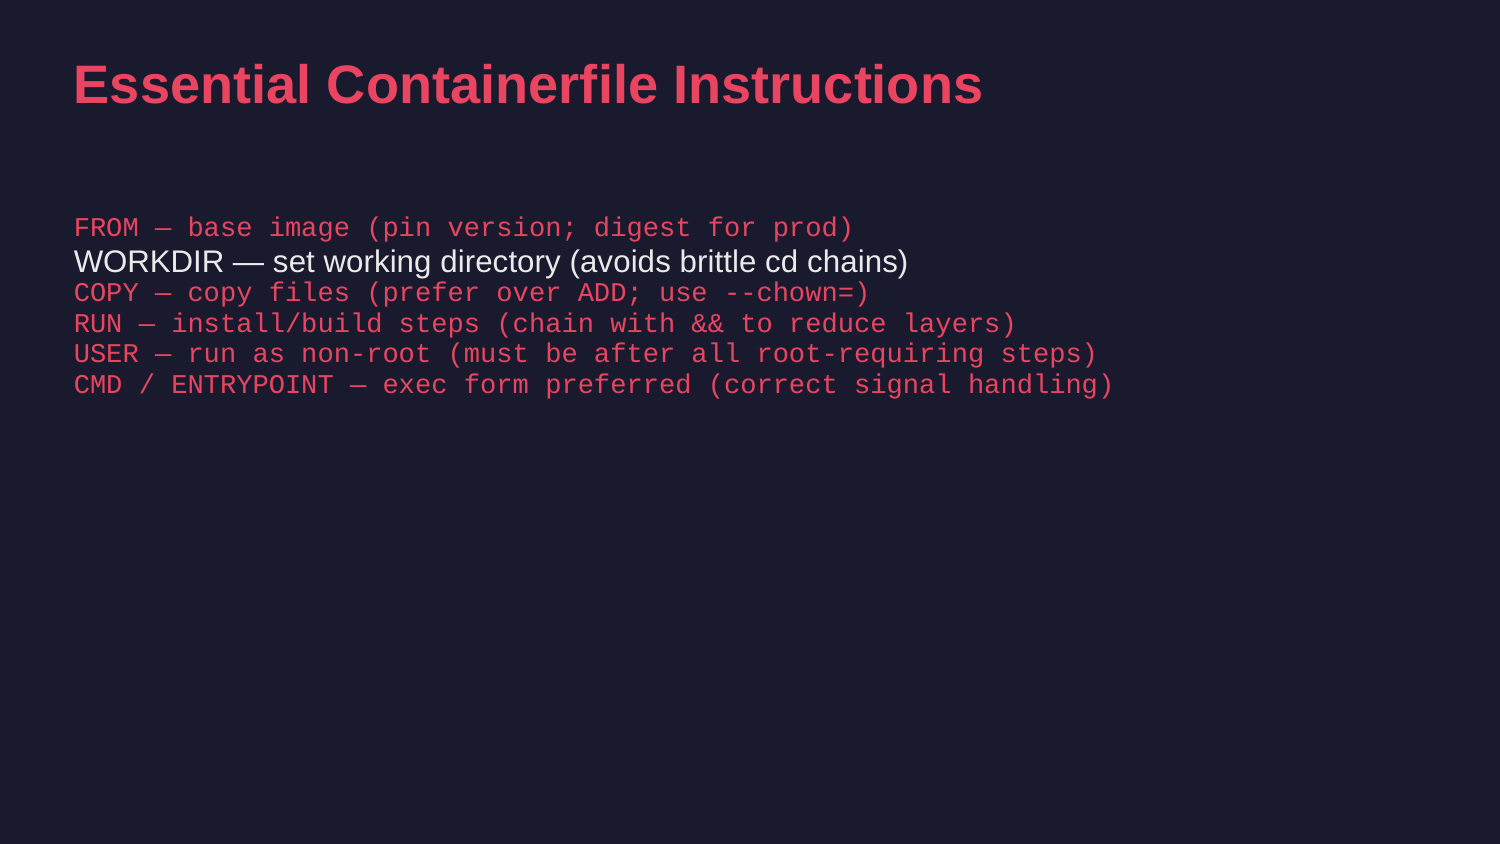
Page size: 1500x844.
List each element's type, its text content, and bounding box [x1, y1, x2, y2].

text_box FROM — base image (pin version; digest for prod) WORKDIR — set working directory (avoids brittle cd chains) COPY — copy files (prefer over ADD; use --chown=) RUN — install/build steps (chain with && to reduce layers) USER — run as non-root (must be after all root-requiring steps) CMD / ENTRYPOINT — exec form preferred (correct signal handling) [59, 206, 1441, 798]
title Essential Containerfile Instructions [59, 47, 1441, 166]
